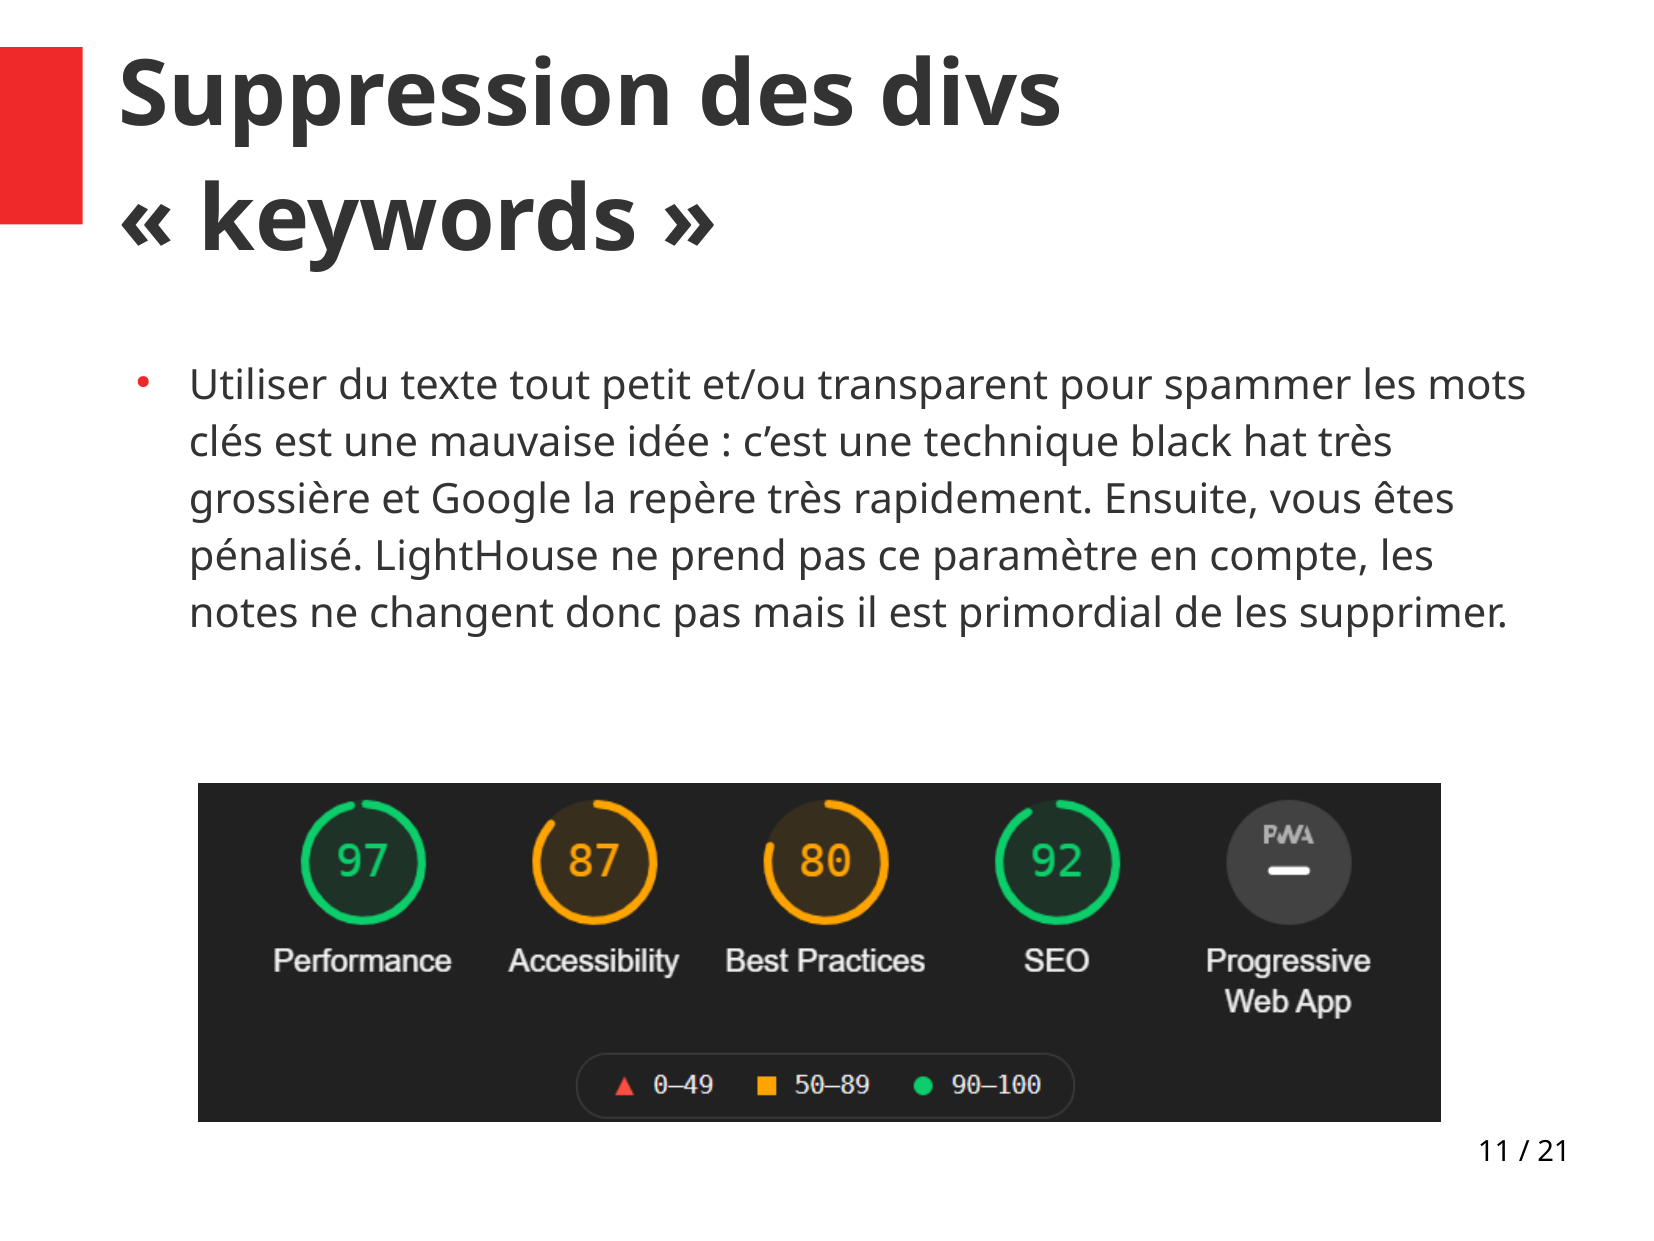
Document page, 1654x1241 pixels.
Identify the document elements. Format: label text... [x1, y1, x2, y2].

picture [198, 783, 1441, 1123]
title Suppression des divs « keywords » [118, 27, 1571, 278]
list Utiliser du texte tout petit et/ou transparent pour spammer les mots clés est une mauvaise idée : c’est une technique black hat très grossière et Google la repère très rapidement. Ensuite, vous êtes pénalisé. LightHouse ne prend pas ce paramètre en compte, les notes ne changent donc pas mais il est primordial de les supprimer. [118, 354, 1536, 1074]
